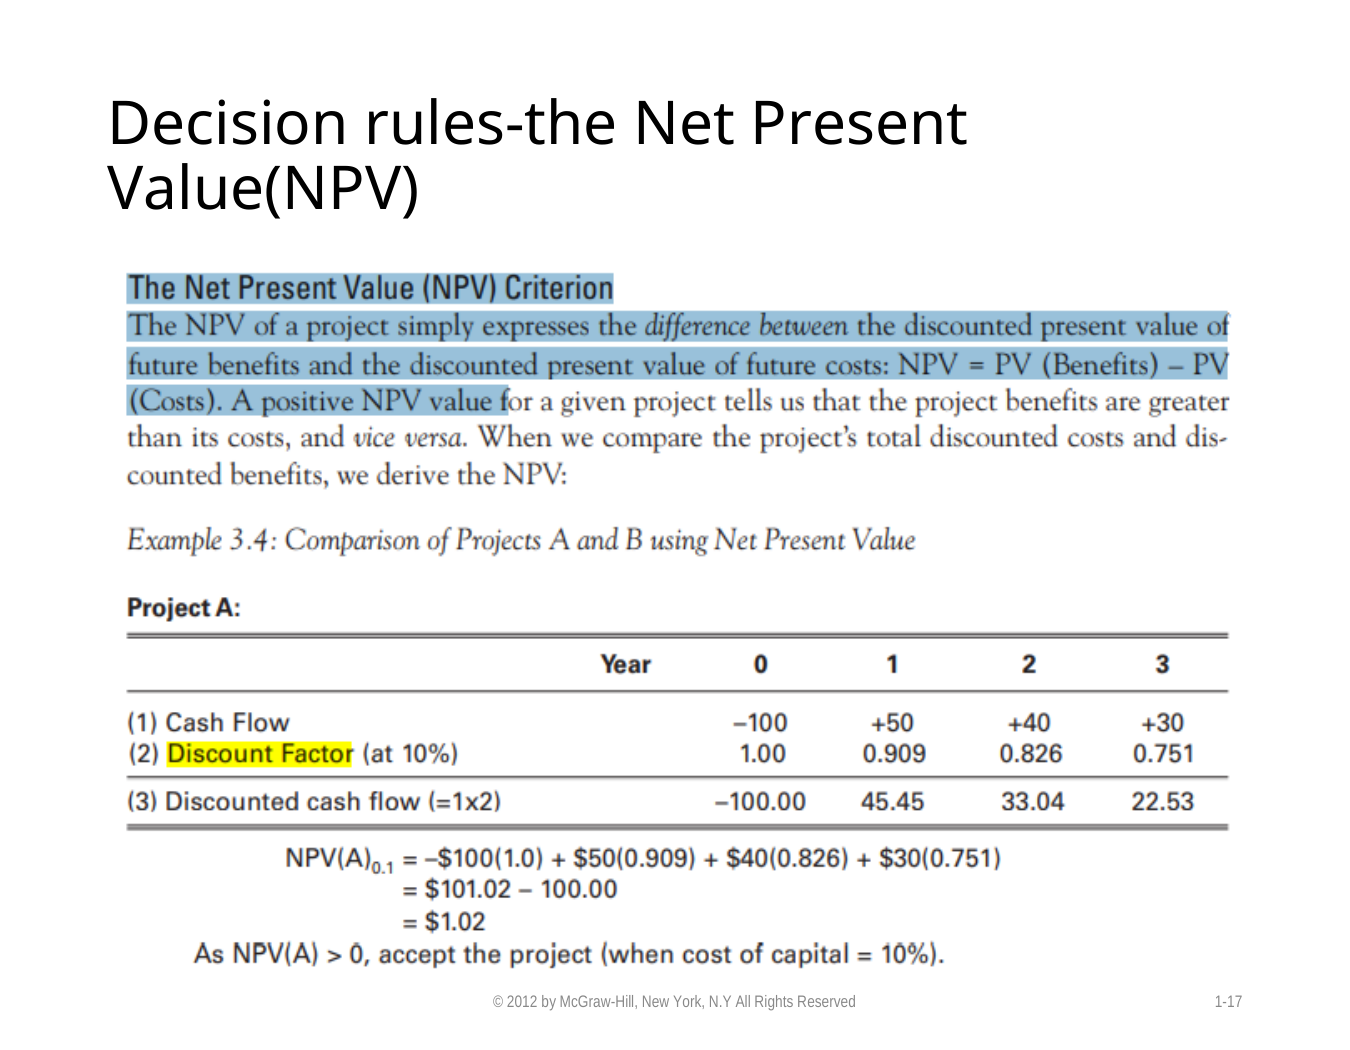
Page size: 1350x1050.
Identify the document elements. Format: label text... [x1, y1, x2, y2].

text_box © 2012 by McGraw-Hill, New York, N.Y All Rights Reserved [447, 973, 903, 1030]
picture [75, 258, 1288, 1013]
title Decision rules-the Net Present Value(NPV) [92, 55, 1258, 258]
text_box 1-<number> [953, 973, 1258, 1030]
